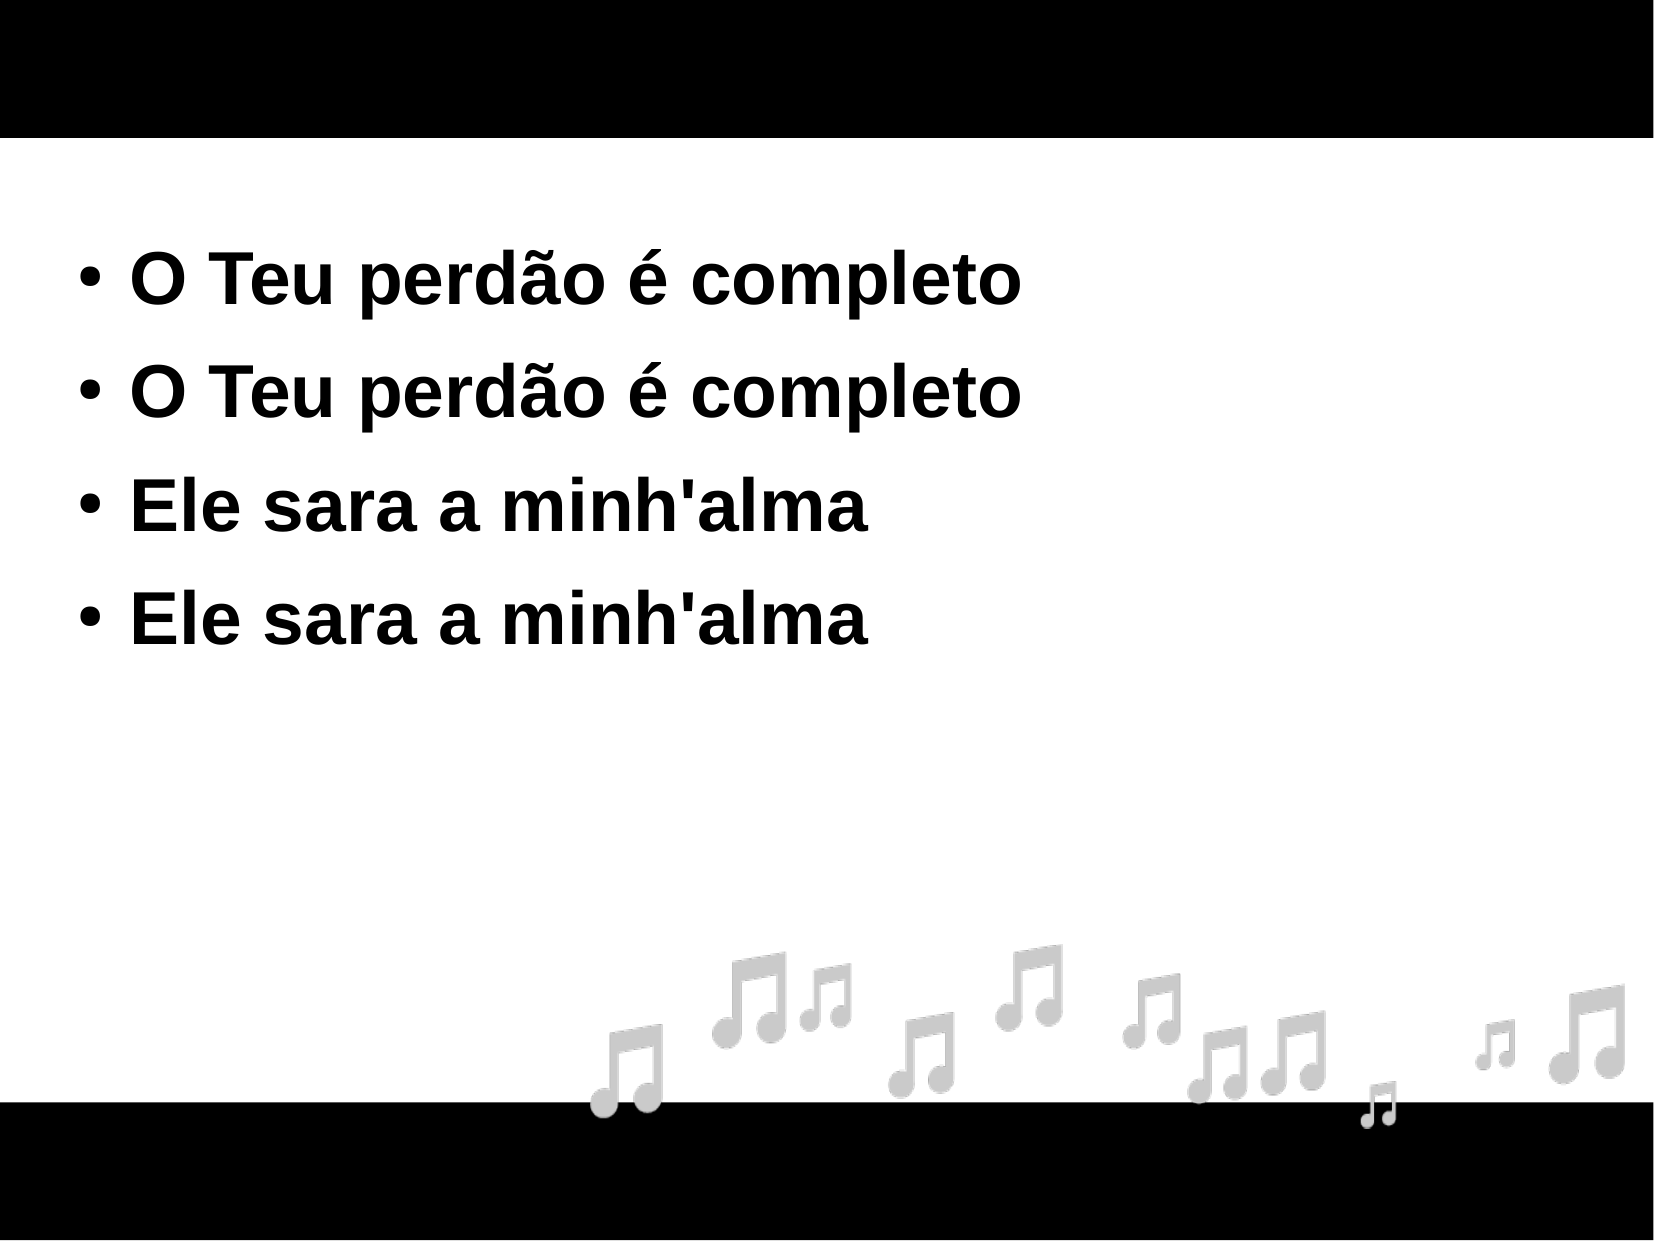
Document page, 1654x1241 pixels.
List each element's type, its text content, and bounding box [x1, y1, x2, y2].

list O Teu perdão é completo O Teu perdão é completo Ele sara a minh'alma Ele sara a minh'alma [59, 236, 1595, 1024]
